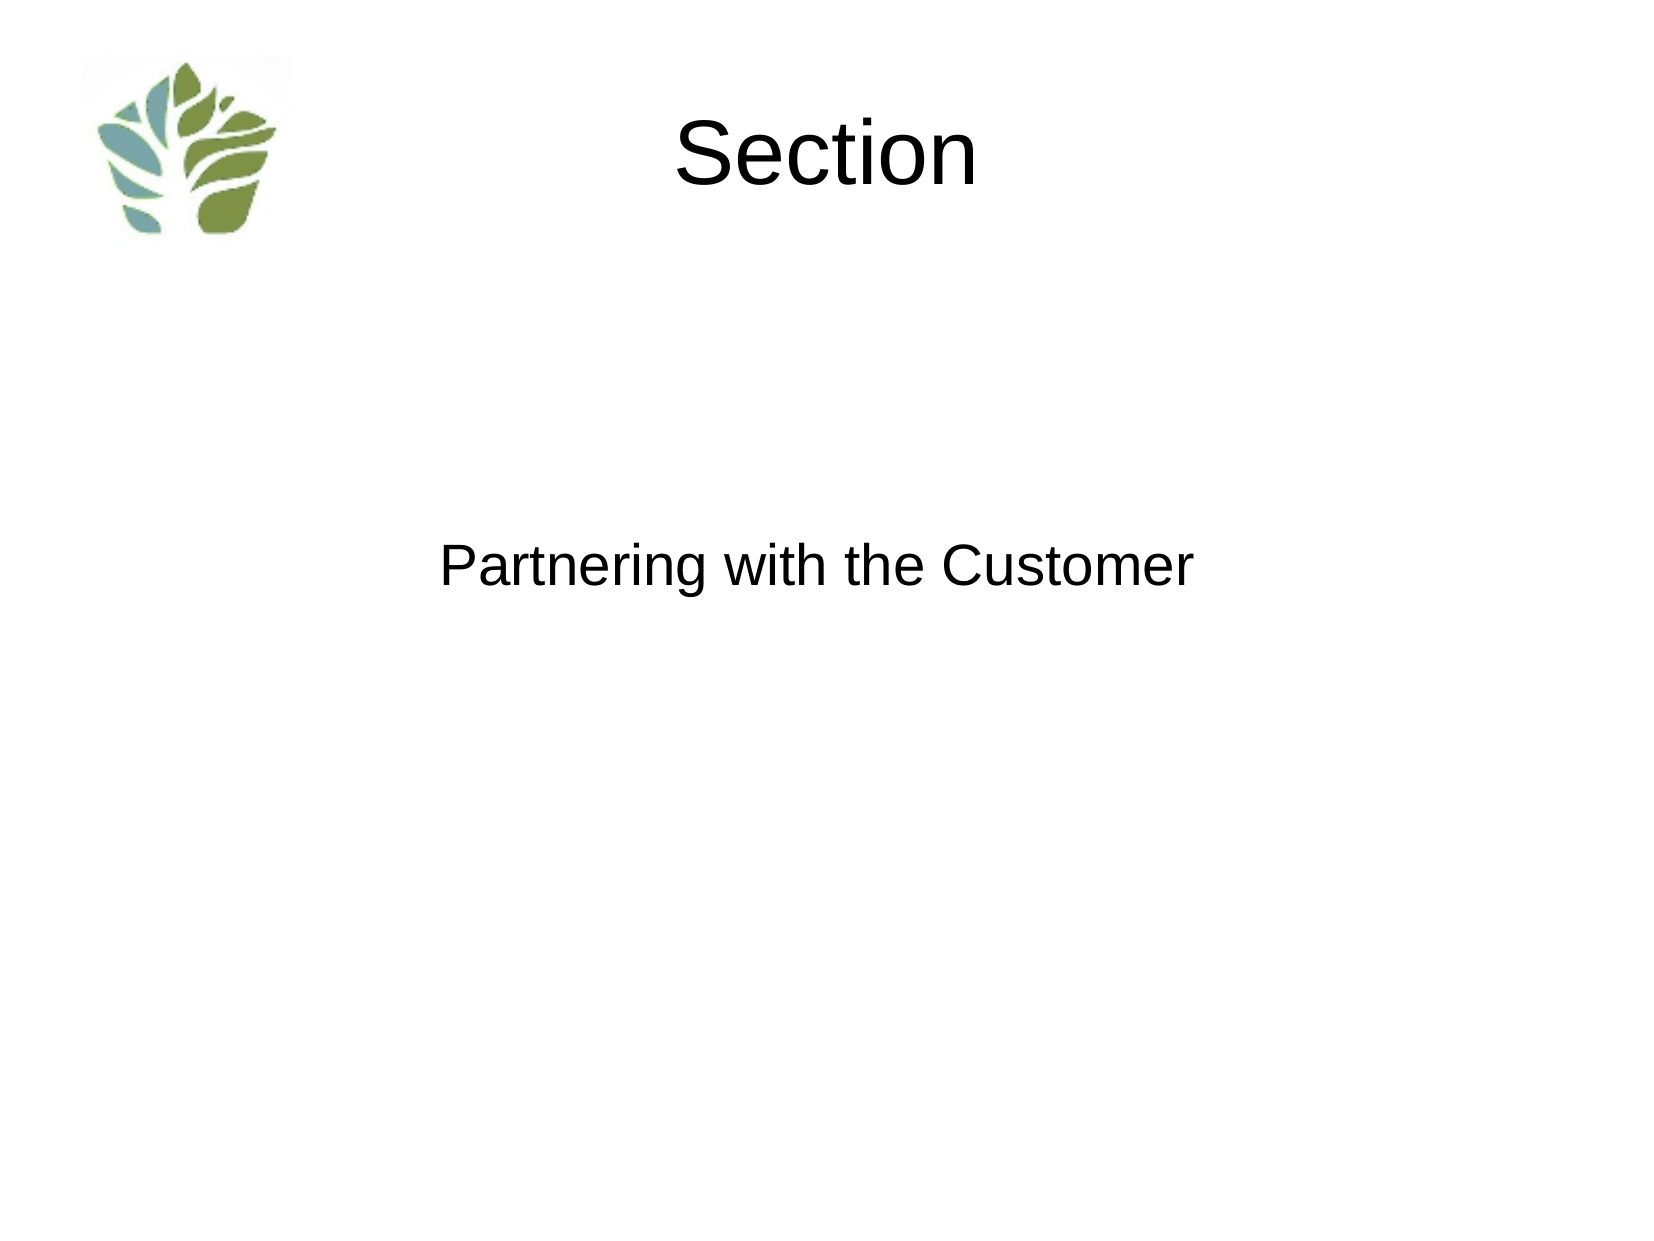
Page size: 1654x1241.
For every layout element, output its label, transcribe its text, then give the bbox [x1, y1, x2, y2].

text_box Partnering with the Customer [90, 525, 1546, 616]
picture [82, 49, 291, 258]
title Section [291, 49, 1571, 257]
